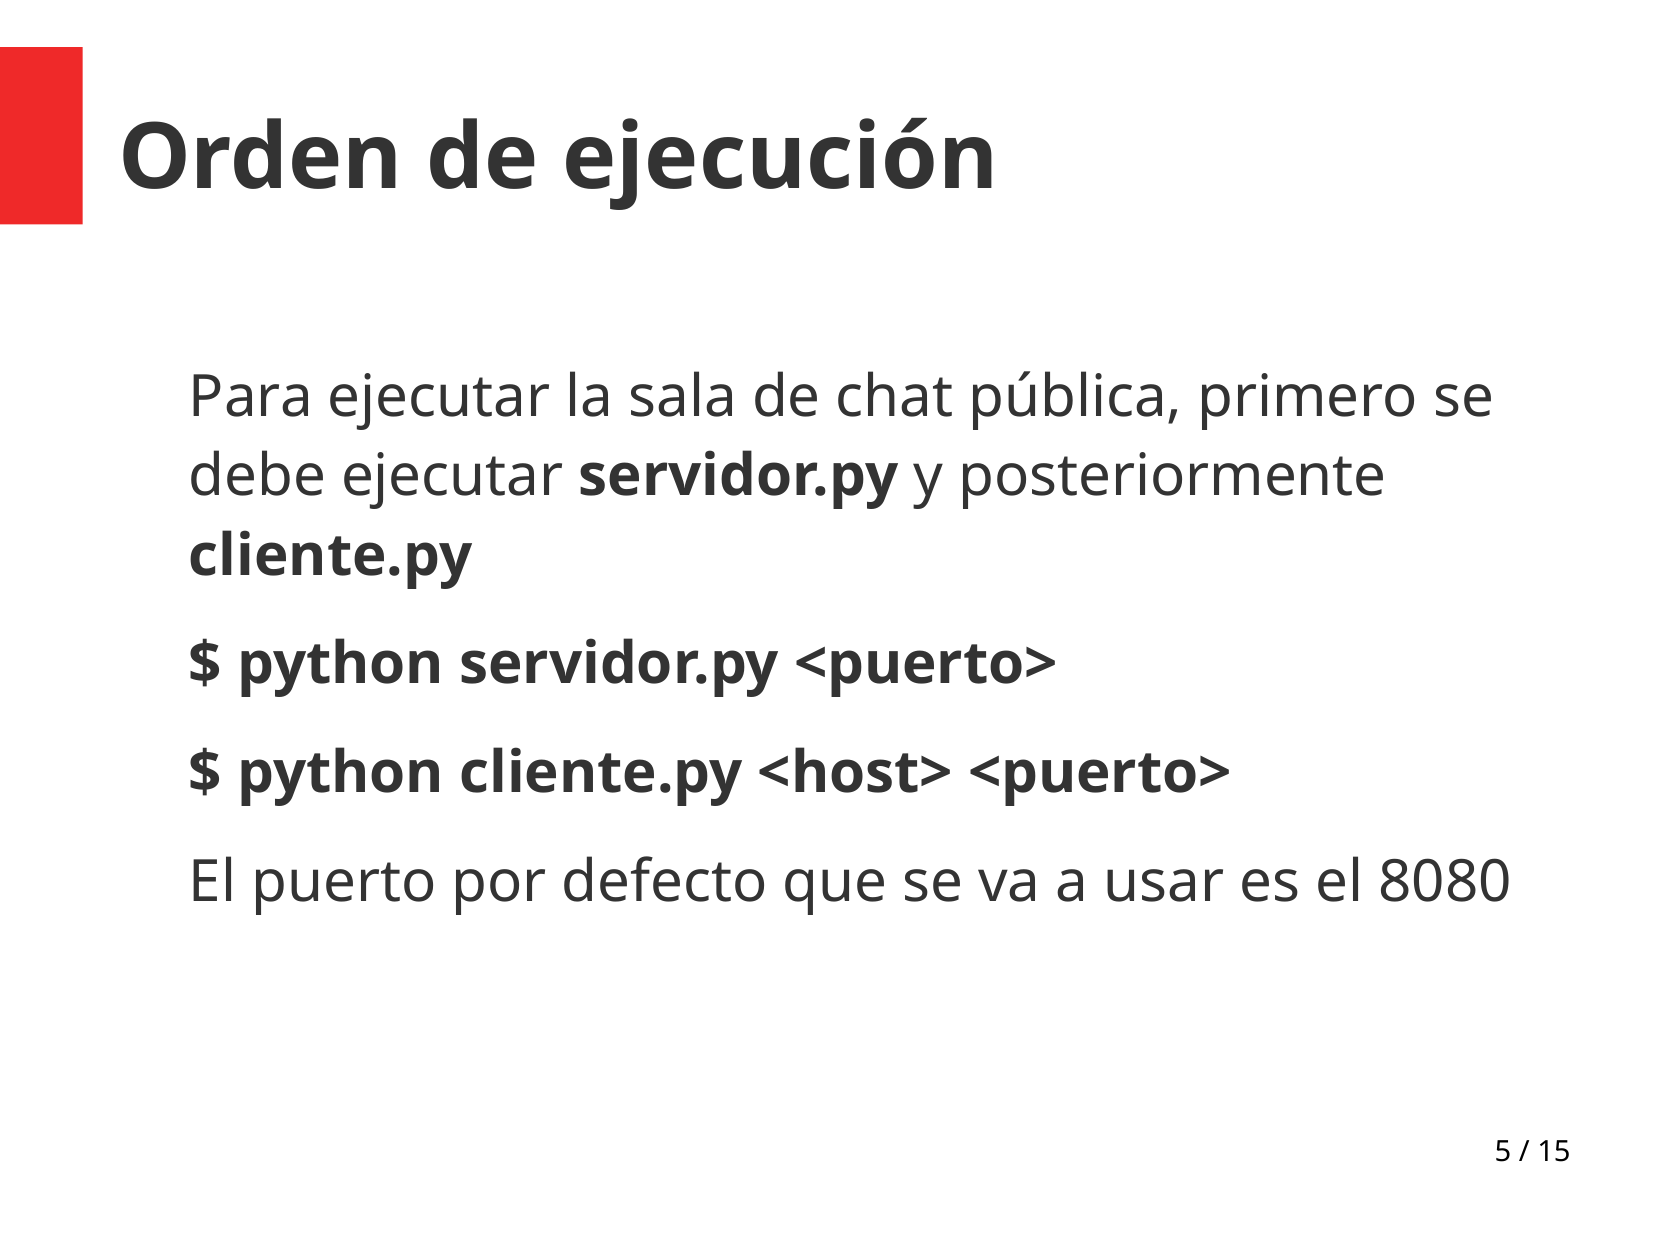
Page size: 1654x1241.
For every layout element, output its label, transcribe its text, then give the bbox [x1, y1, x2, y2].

list Para ejecutar la sala de chat pública, primero se debe ejecutar servidor.py y posteriormente cliente.py $ python servidor.py <puerto> $ python cliente.py <host> <puerto> El puerto por defecto que se va a usar es el 8080 [118, 354, 1536, 1074]
title Orden de ejecución [118, 49, 1571, 257]
